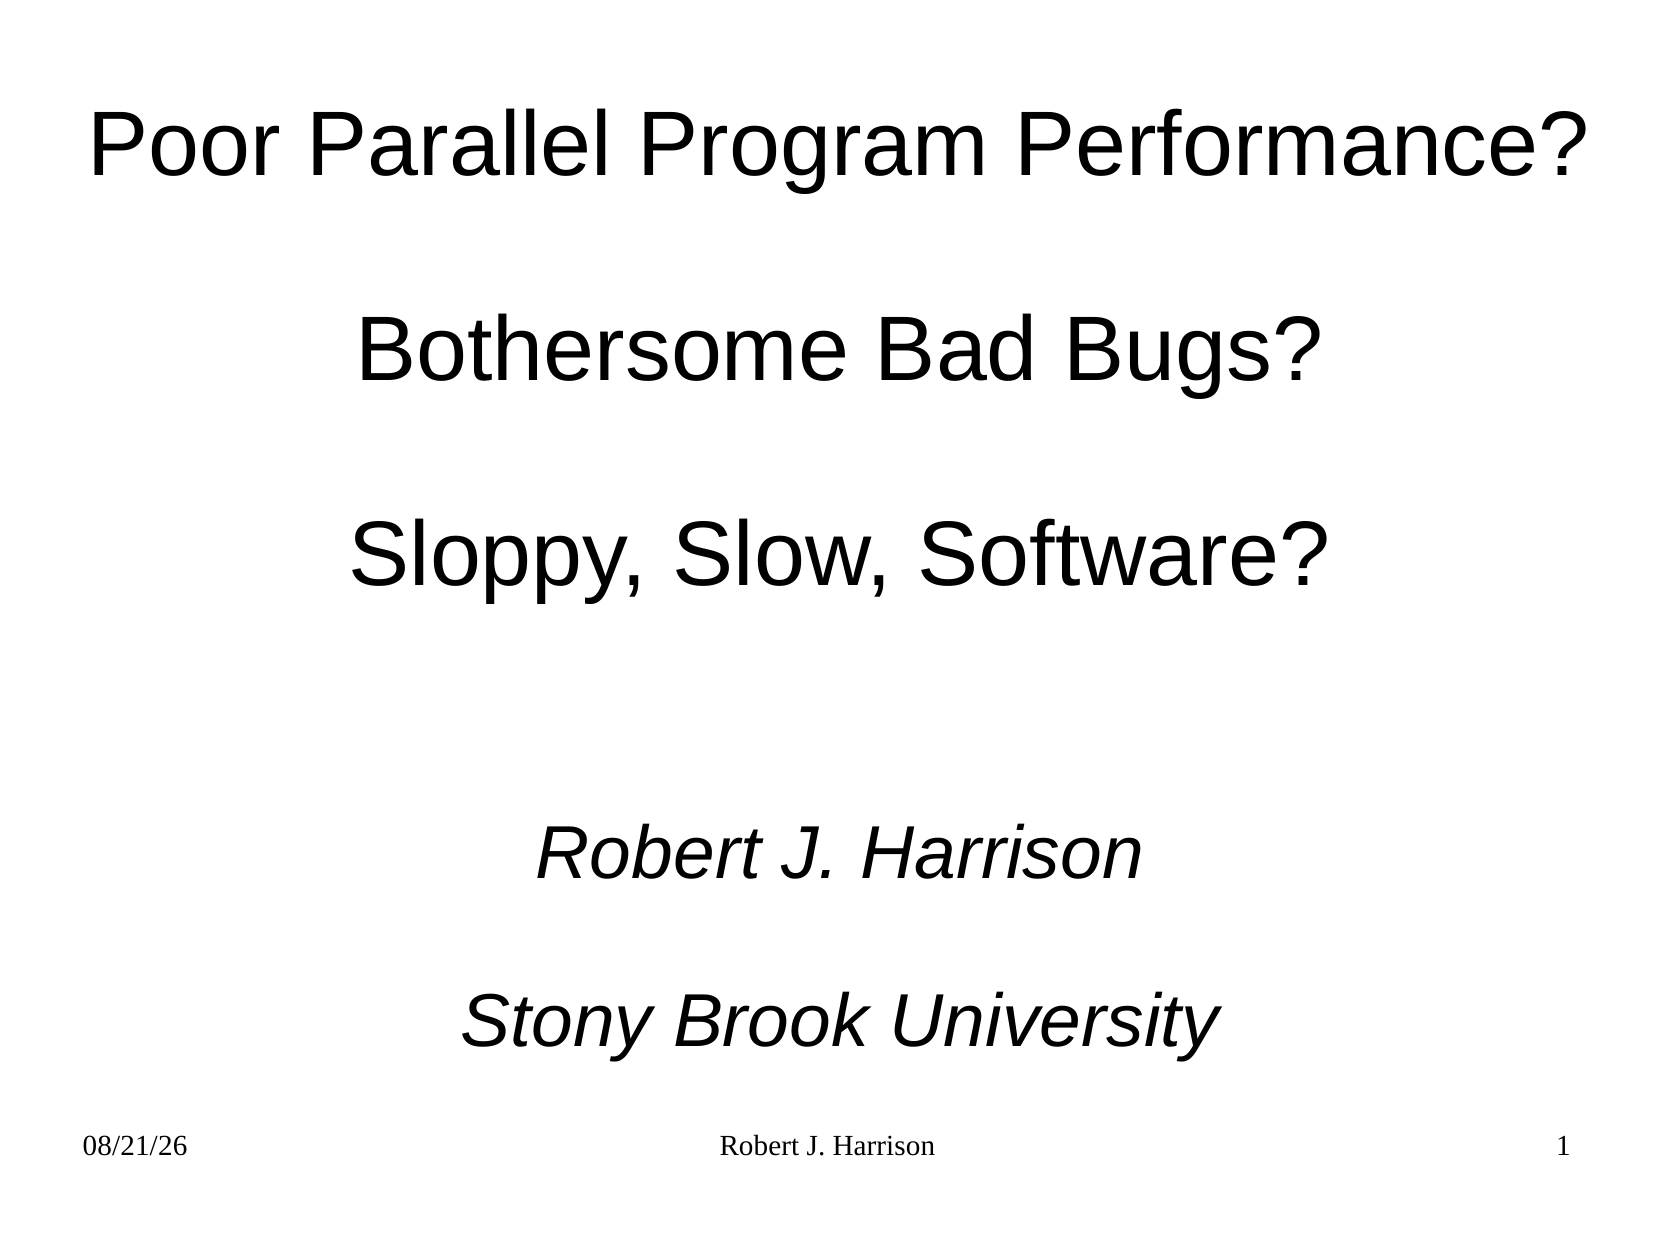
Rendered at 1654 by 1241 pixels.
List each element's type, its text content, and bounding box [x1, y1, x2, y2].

title Poor Parallel Program Performance? Bothersome Bad Bugs? Sloppy, Slow, Software? Robert J. Harrison Stony Brook University [75, 91, 1605, 1063]
